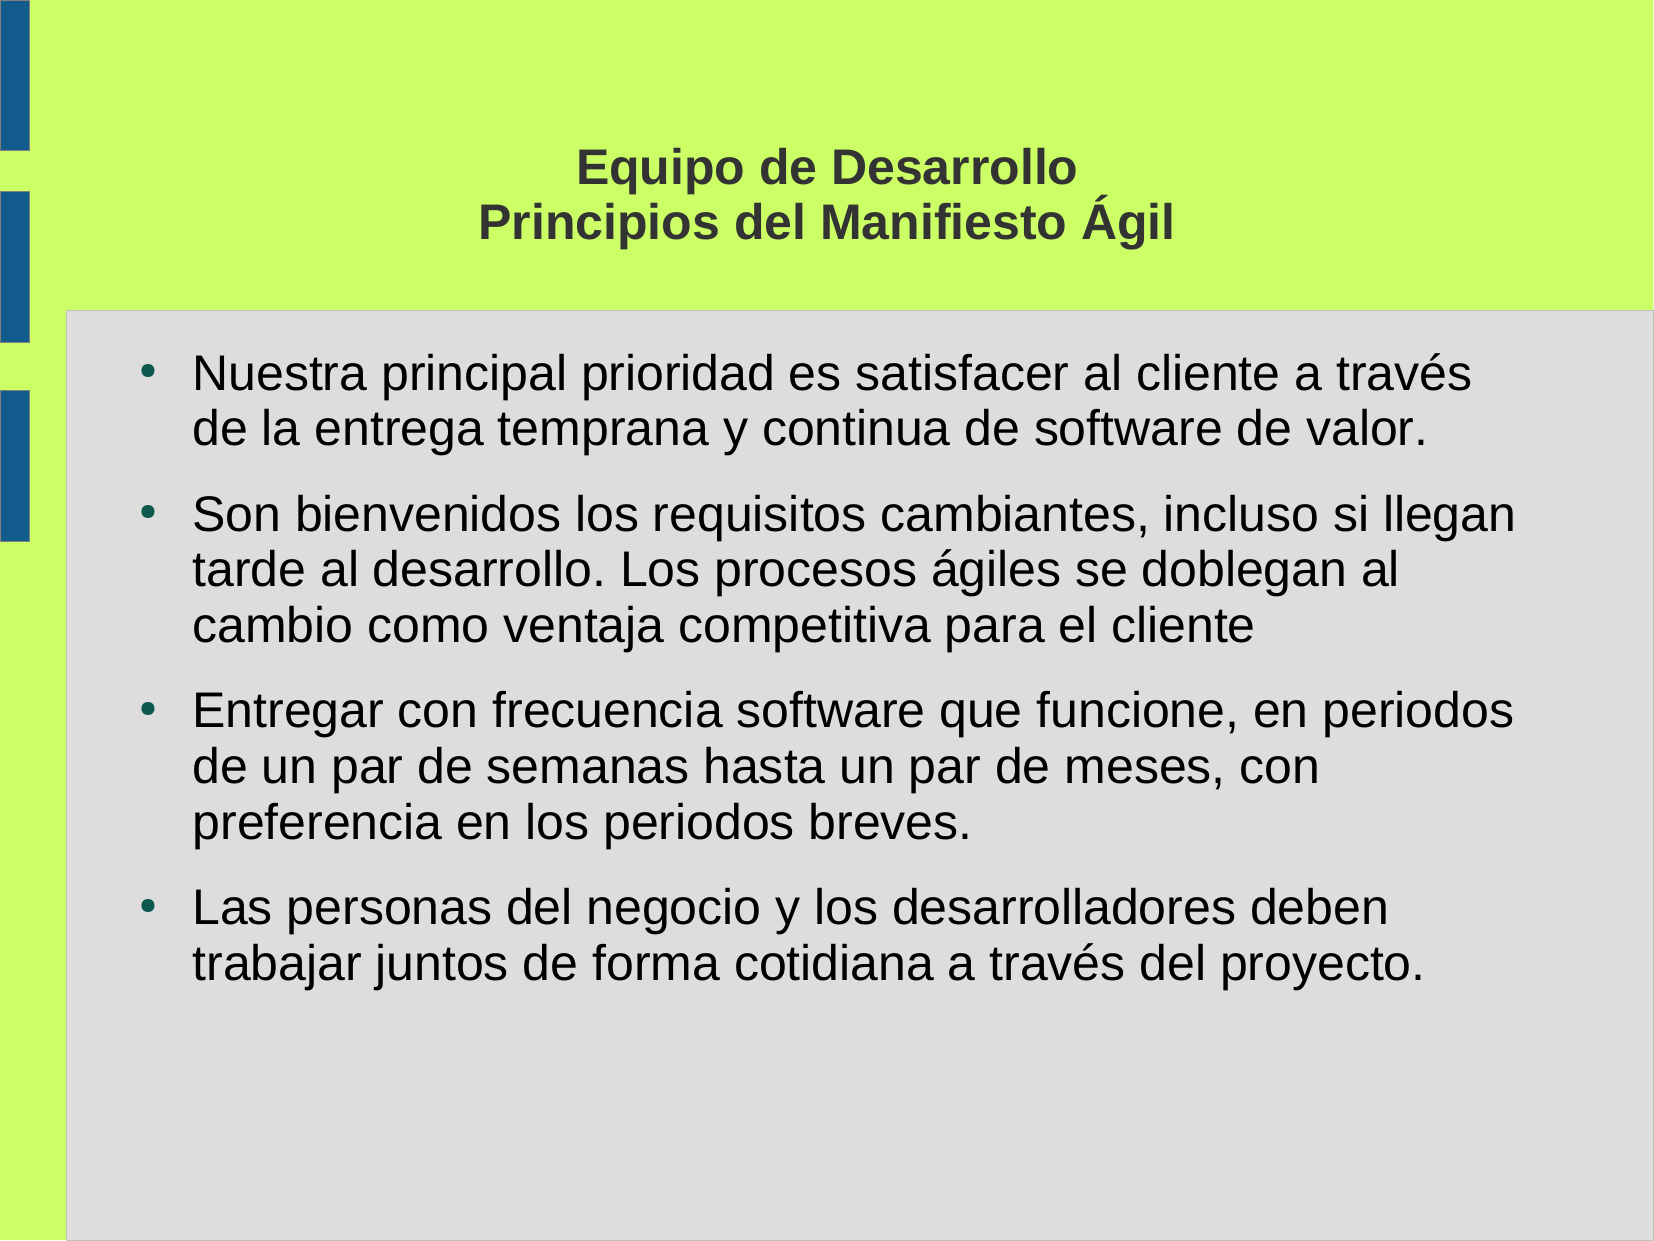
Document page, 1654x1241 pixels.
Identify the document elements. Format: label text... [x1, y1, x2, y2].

title Equipo de Desarrollo Principios del Manifiesto Ágil [121, 91, 1534, 299]
list Nuestra principal prioridad es satisfacer al cliente a través de la entrega temprana y continua de software de valor. Son bienvenidos los requisitos cambiantes, incluso si llegan tarde al desarrollo. Los procesos ágiles se doblegan al cambio como ventaja competitiva para el cliente Entregar con frecuencia software que funcione, en periodos de un par de semanas hasta un par de meses, con preferencia en los periodos breves. Las personas del negocio y los desarrolladores deben trabajar juntos de forma cotidiana a través del proyecto. [121, 344, 1534, 1127]
